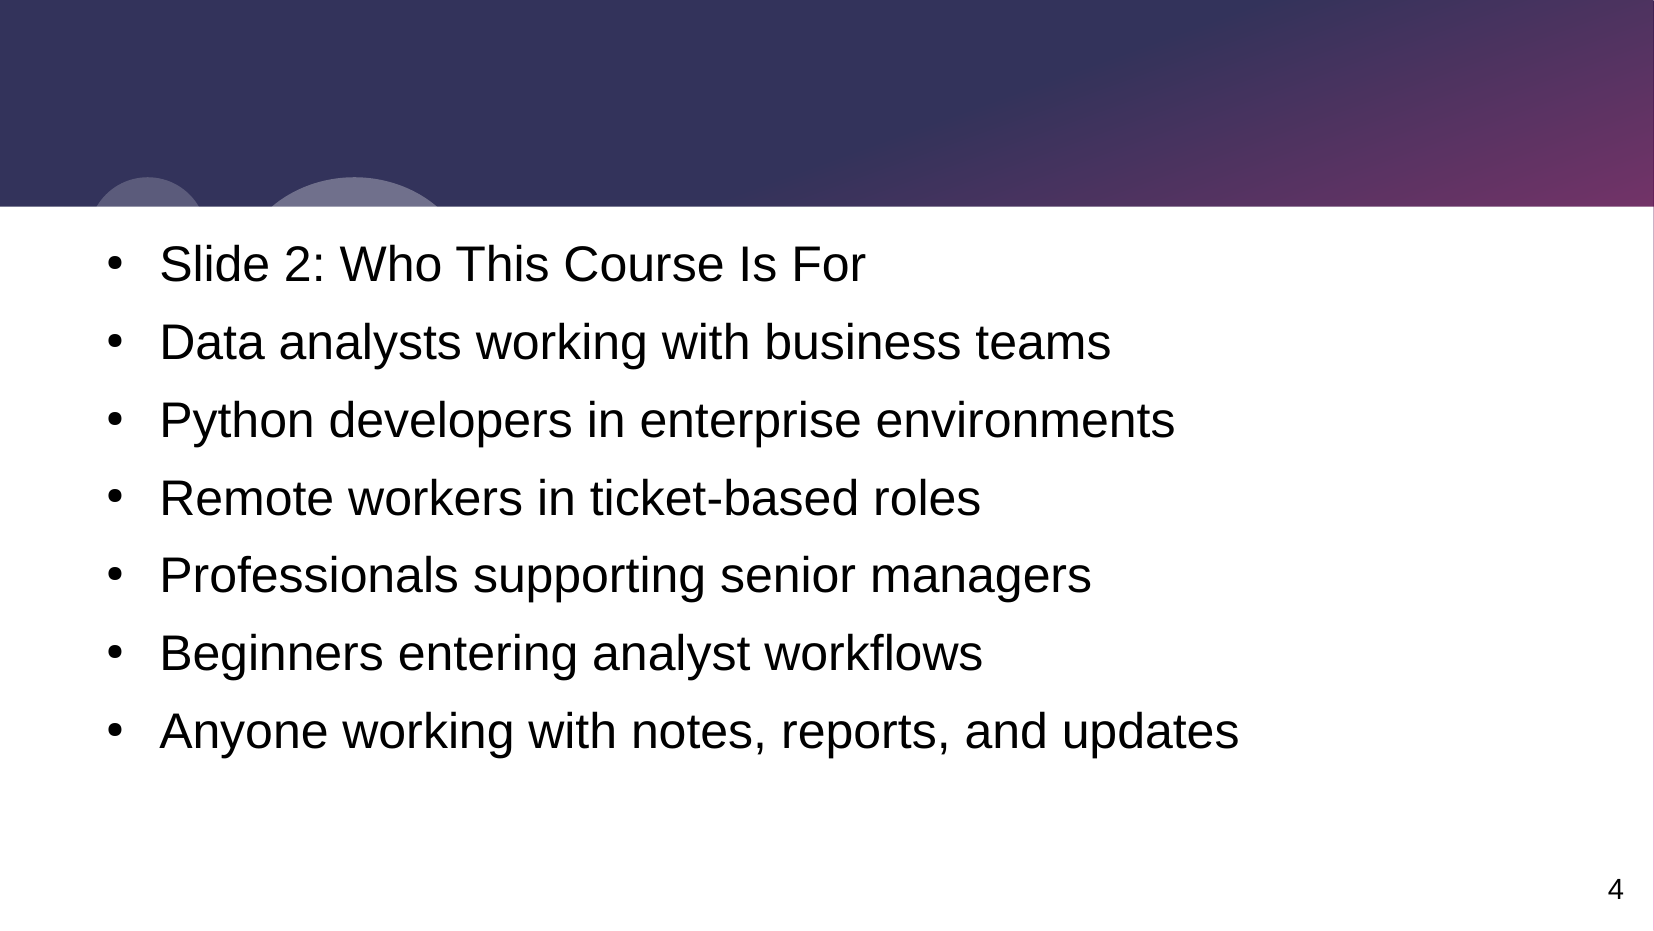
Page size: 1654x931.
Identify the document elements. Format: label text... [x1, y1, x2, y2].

list Slide 2: Who This Course Is For Data analysts working with business teams Python developers in enterprise environments Remote workers in ticket-based roles Professionals supporting senior managers Beginners entering analyst workflows Anyone working with notes, reports, and updates [88, 236, 1565, 827]
